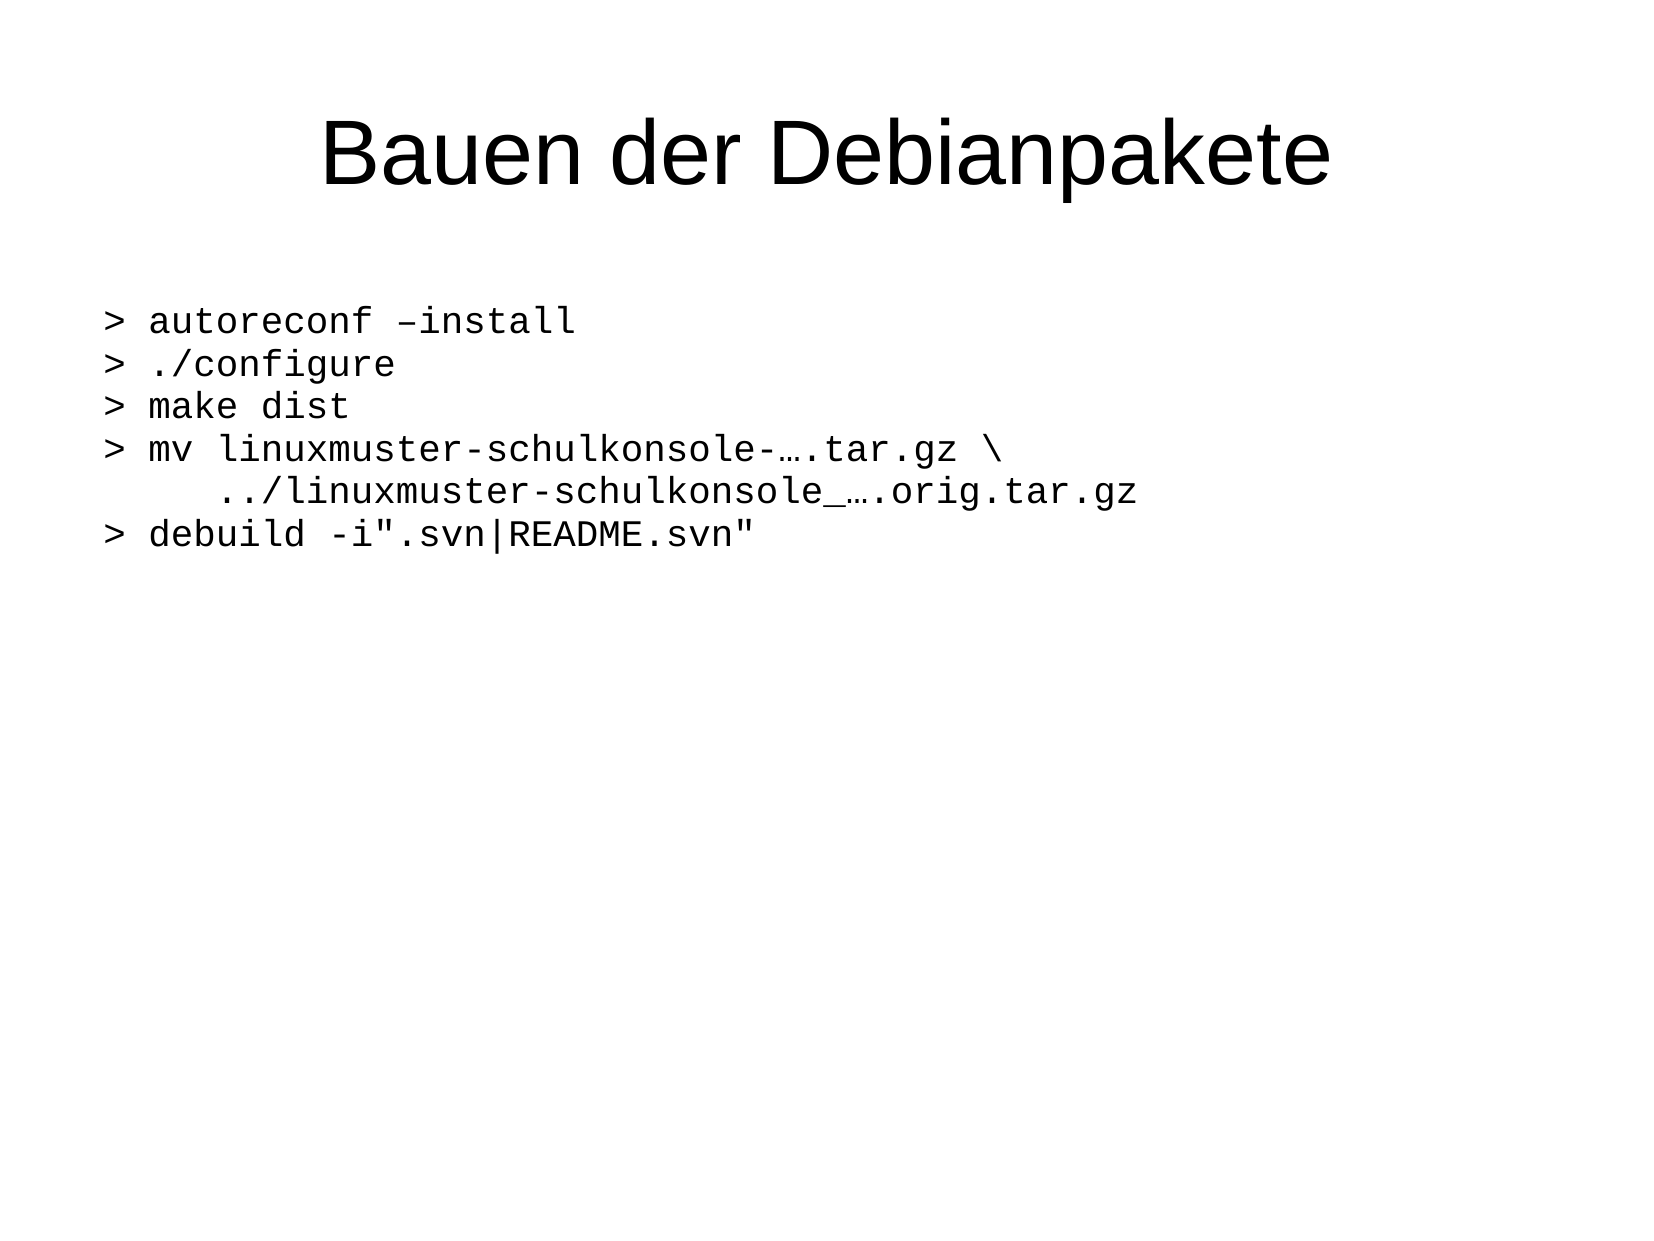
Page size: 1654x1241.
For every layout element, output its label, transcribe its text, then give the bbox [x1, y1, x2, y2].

text_box > autoreconf –install > ./configure > make dist > mv linuxmuster-schulkonsole-….tar.gz \ ../linuxmuster-schulkonsole_….orig.tar.gz > debuild -i".svn|README.svn" [88, 295, 1565, 566]
title Bauen der Debianpakete [82, 49, 1571, 257]
